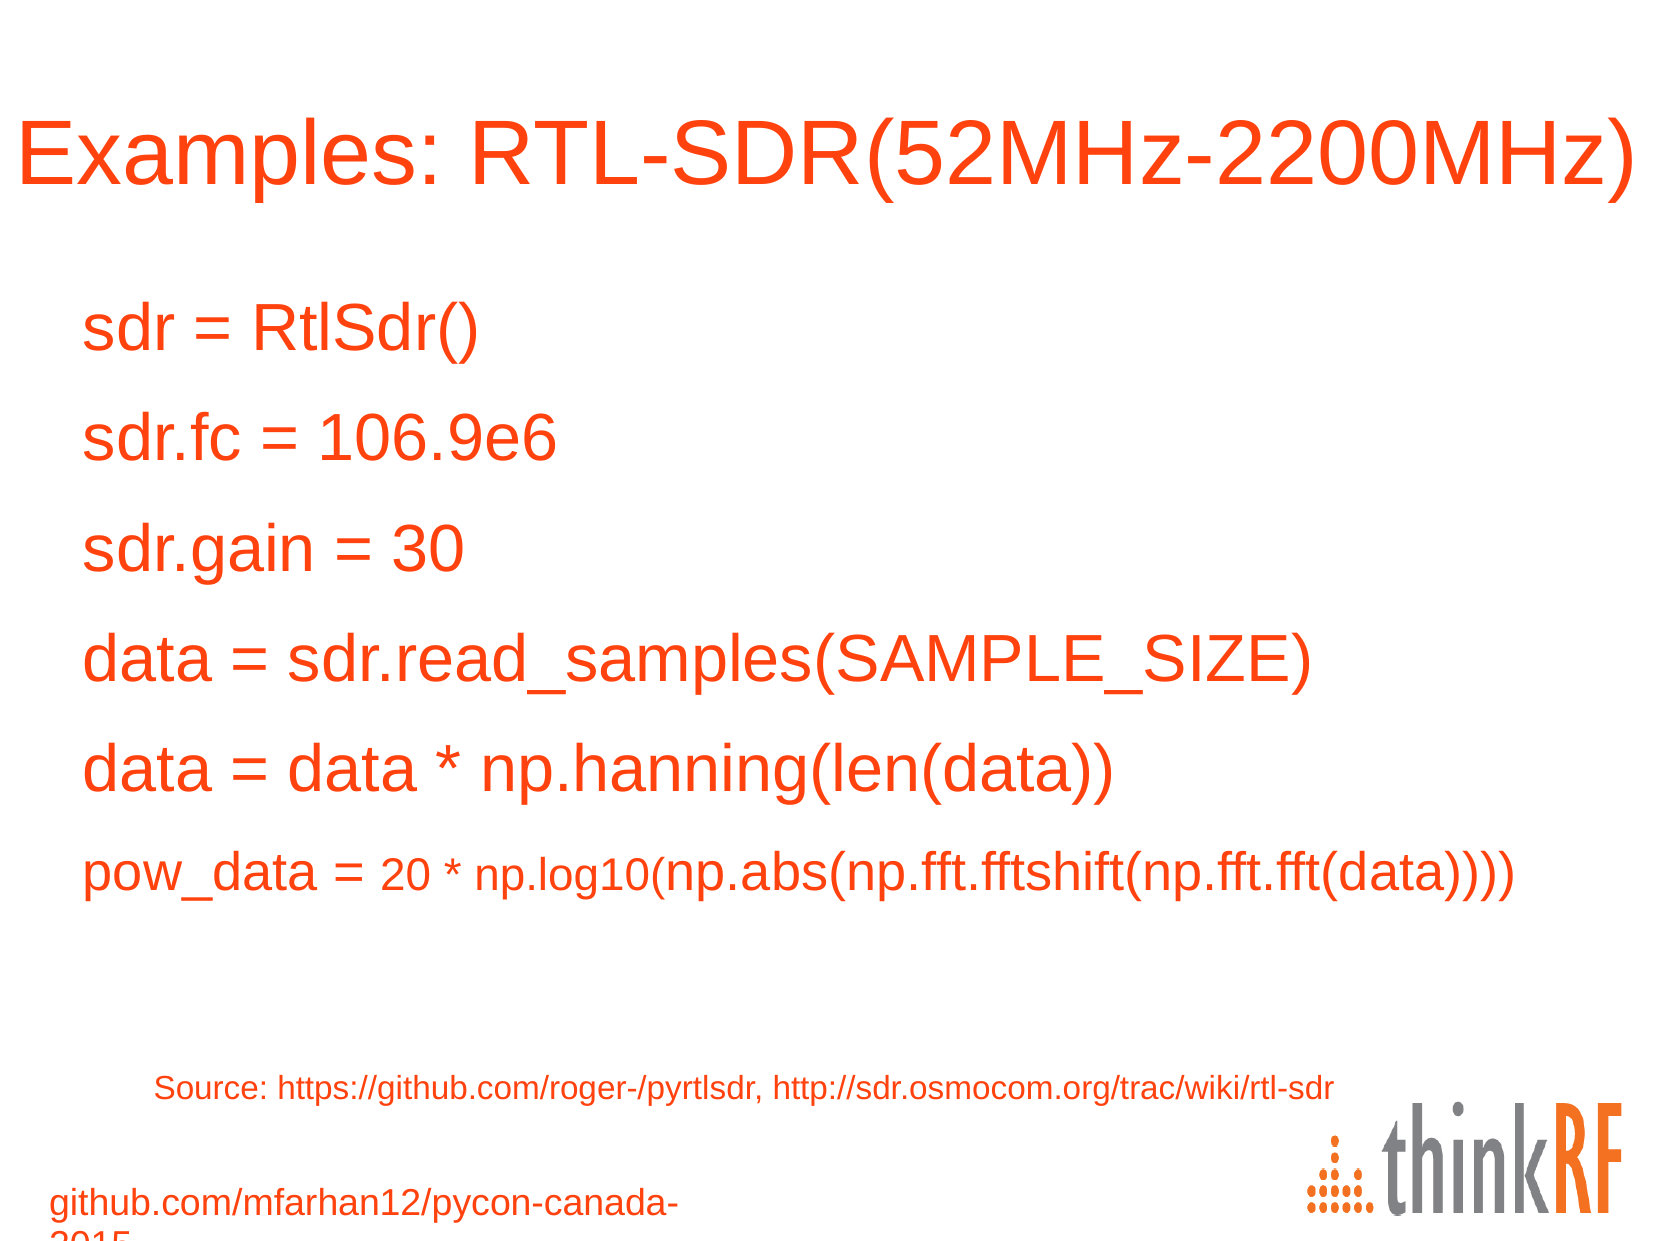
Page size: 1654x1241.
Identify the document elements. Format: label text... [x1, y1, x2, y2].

picture [1307, 1133, 1622, 1216]
title Examples: RTL-SDR(52MHz-2200MHz) [12, 49, 1643, 257]
list sdr = RtlSdr() sdr.fc = 106.9e6 sdr.gain = 30 data = sdr.read_samples(SAMPLE_SIZE) data = data * np.hanning(len(data)) pow_data = 20 * np.log10(np.abs(np.fft.fftshift(np.fft.fft(data)))) Source: https://github.com/roger-/pyrtlsdr, http://sdr.osmocom.org/trac/wiki/rtl-sdr [82, 290, 1633, 1133]
